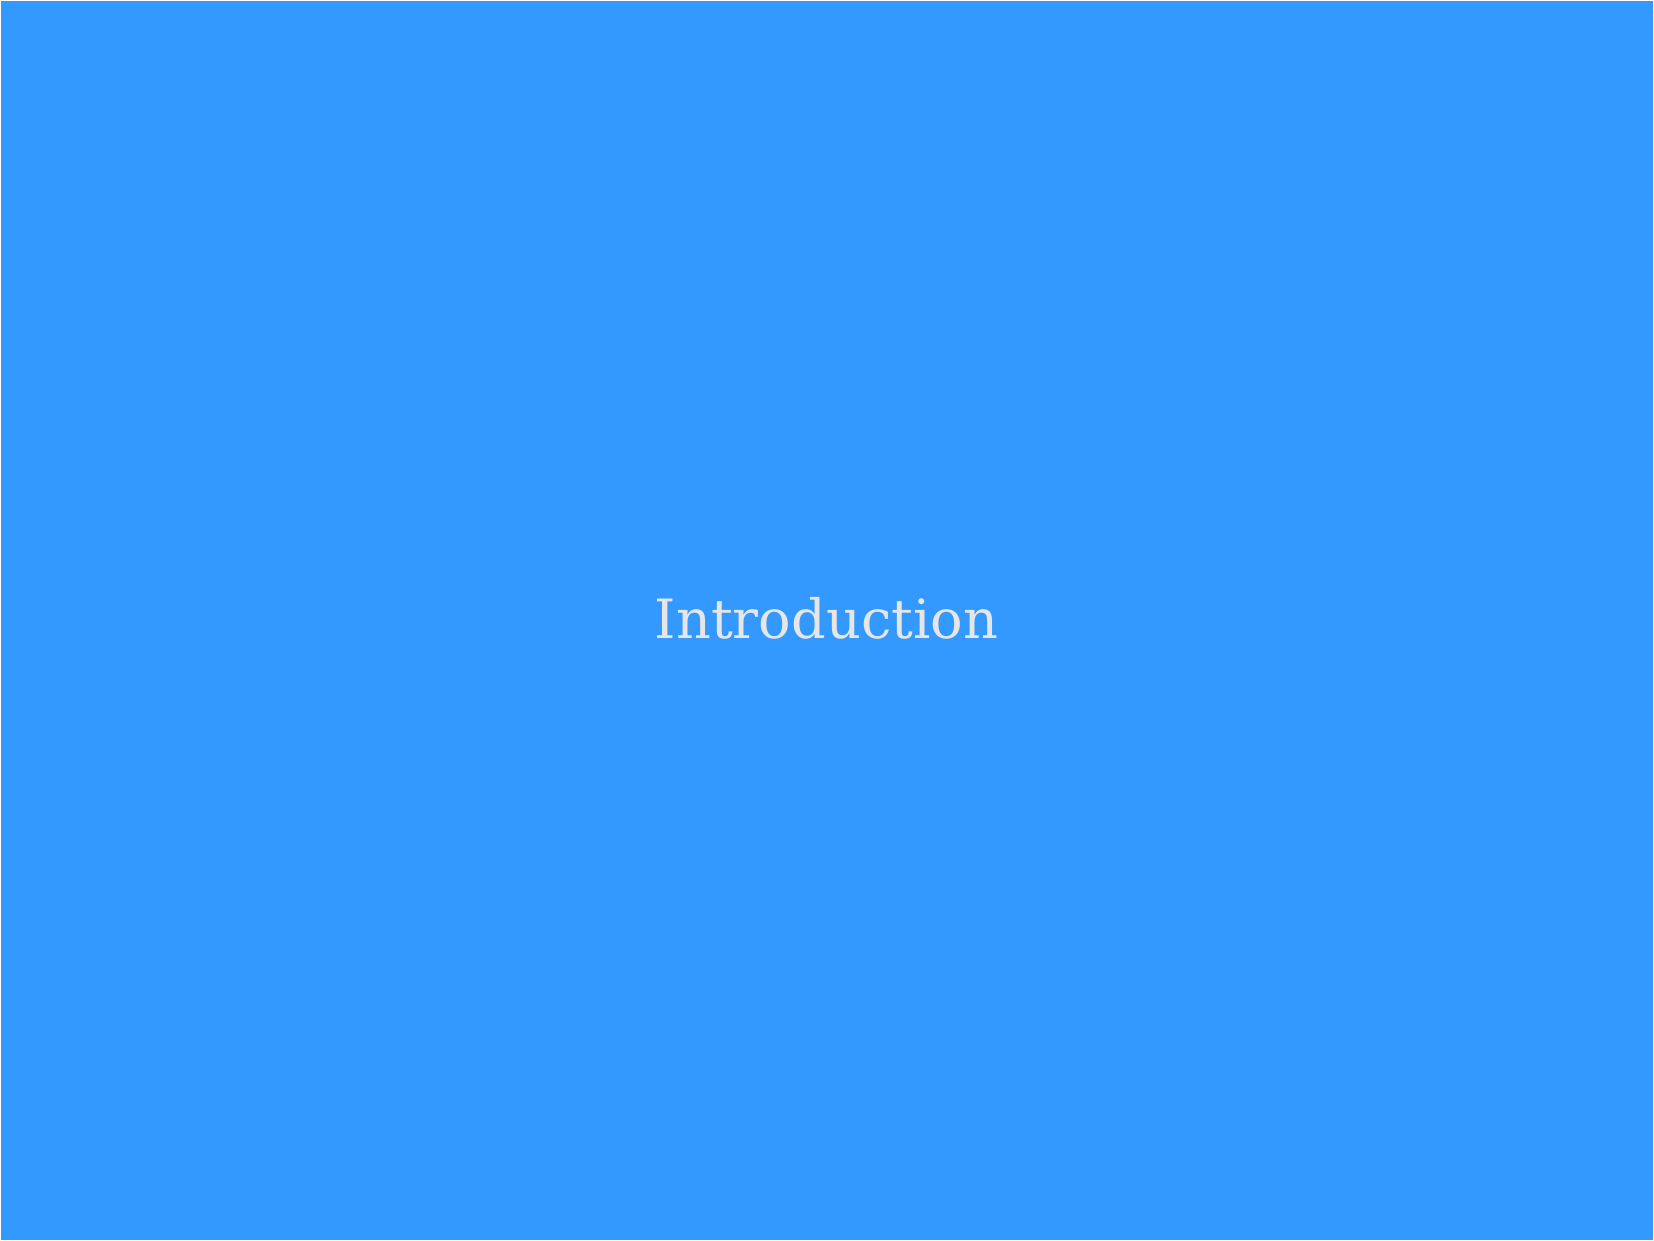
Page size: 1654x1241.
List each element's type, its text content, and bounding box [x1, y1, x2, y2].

text_box Introduction [0, 0, 1654, 1241]
